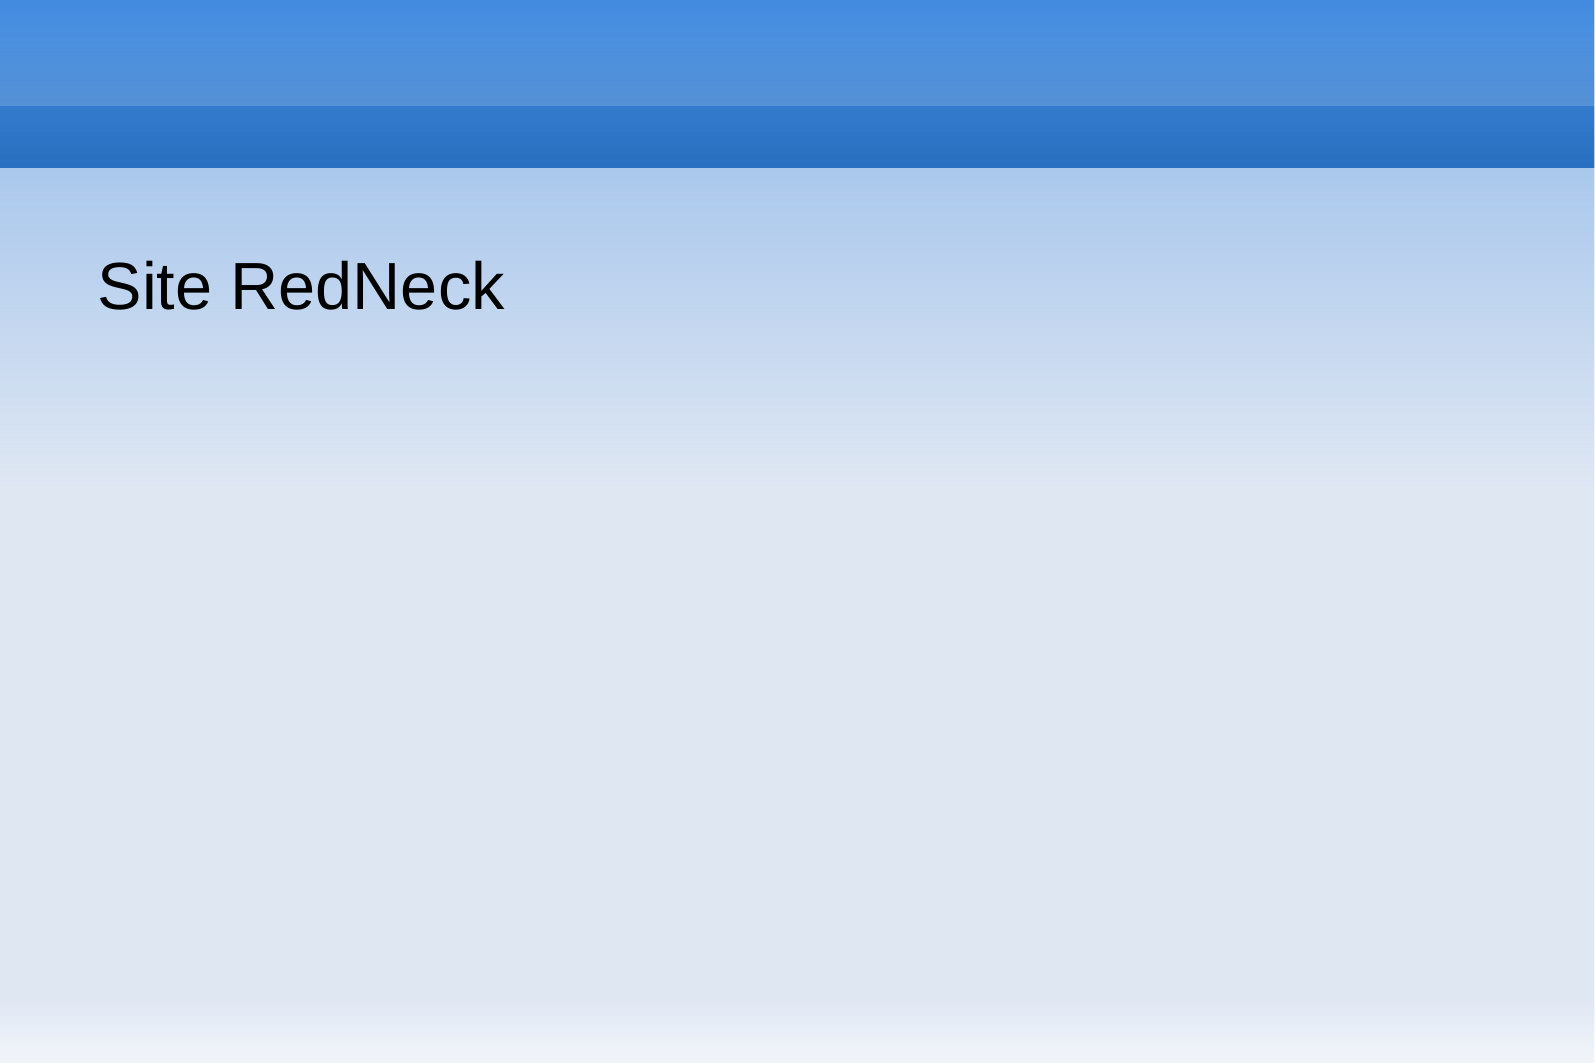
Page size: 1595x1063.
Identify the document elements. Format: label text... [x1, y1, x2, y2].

picture [0, 0, 1595, 1063]
list Site RedNeck [79, 248, 1515, 936]
